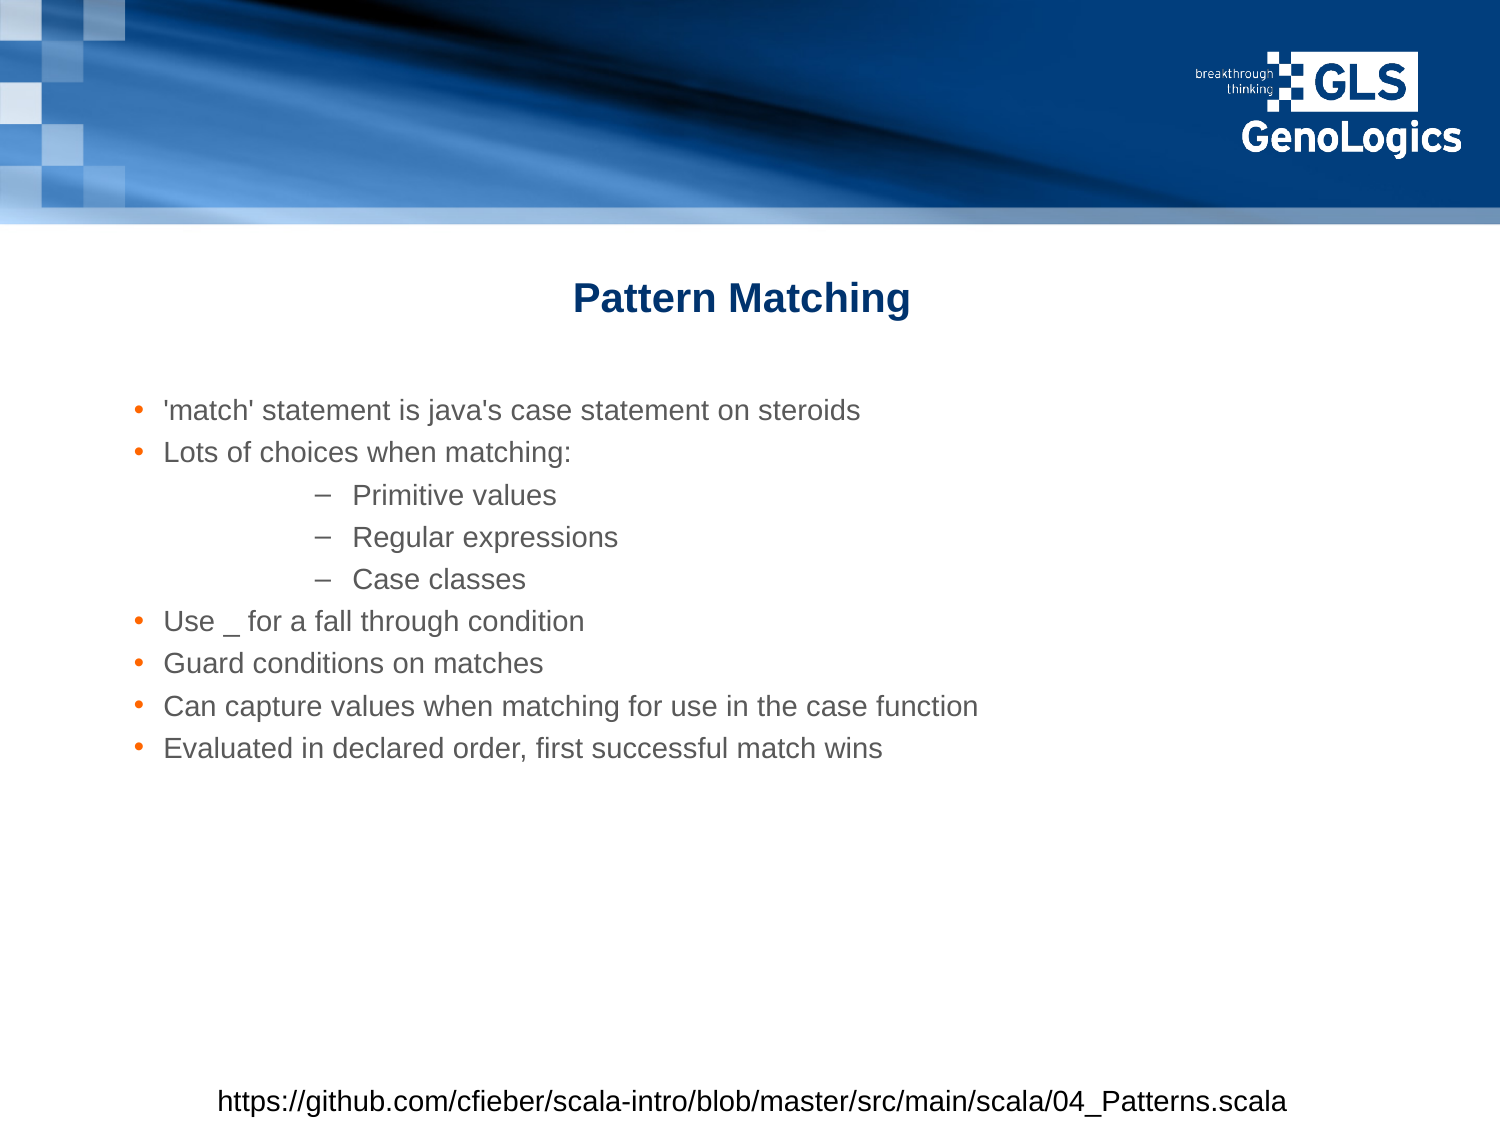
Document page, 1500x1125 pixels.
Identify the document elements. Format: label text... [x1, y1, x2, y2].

text_box https://github.com/cfieber/scala-intro/blob/master/src/main/scala/04_Patterns.scala [202, 1075, 1298, 1125]
picture [0, 0, 1500, 1125]
title Pattern Matching [67, 229, 1418, 363]
list 'match' statement is java's case statement on steroids Lots of choices when matching: Primitive values Regular expressions Case classes Use _ for a fall through condition Guard conditions on matches Can capture values when matching for use in the case function Evaluated in declared order, first successful match wins [75, 383, 1426, 961]
